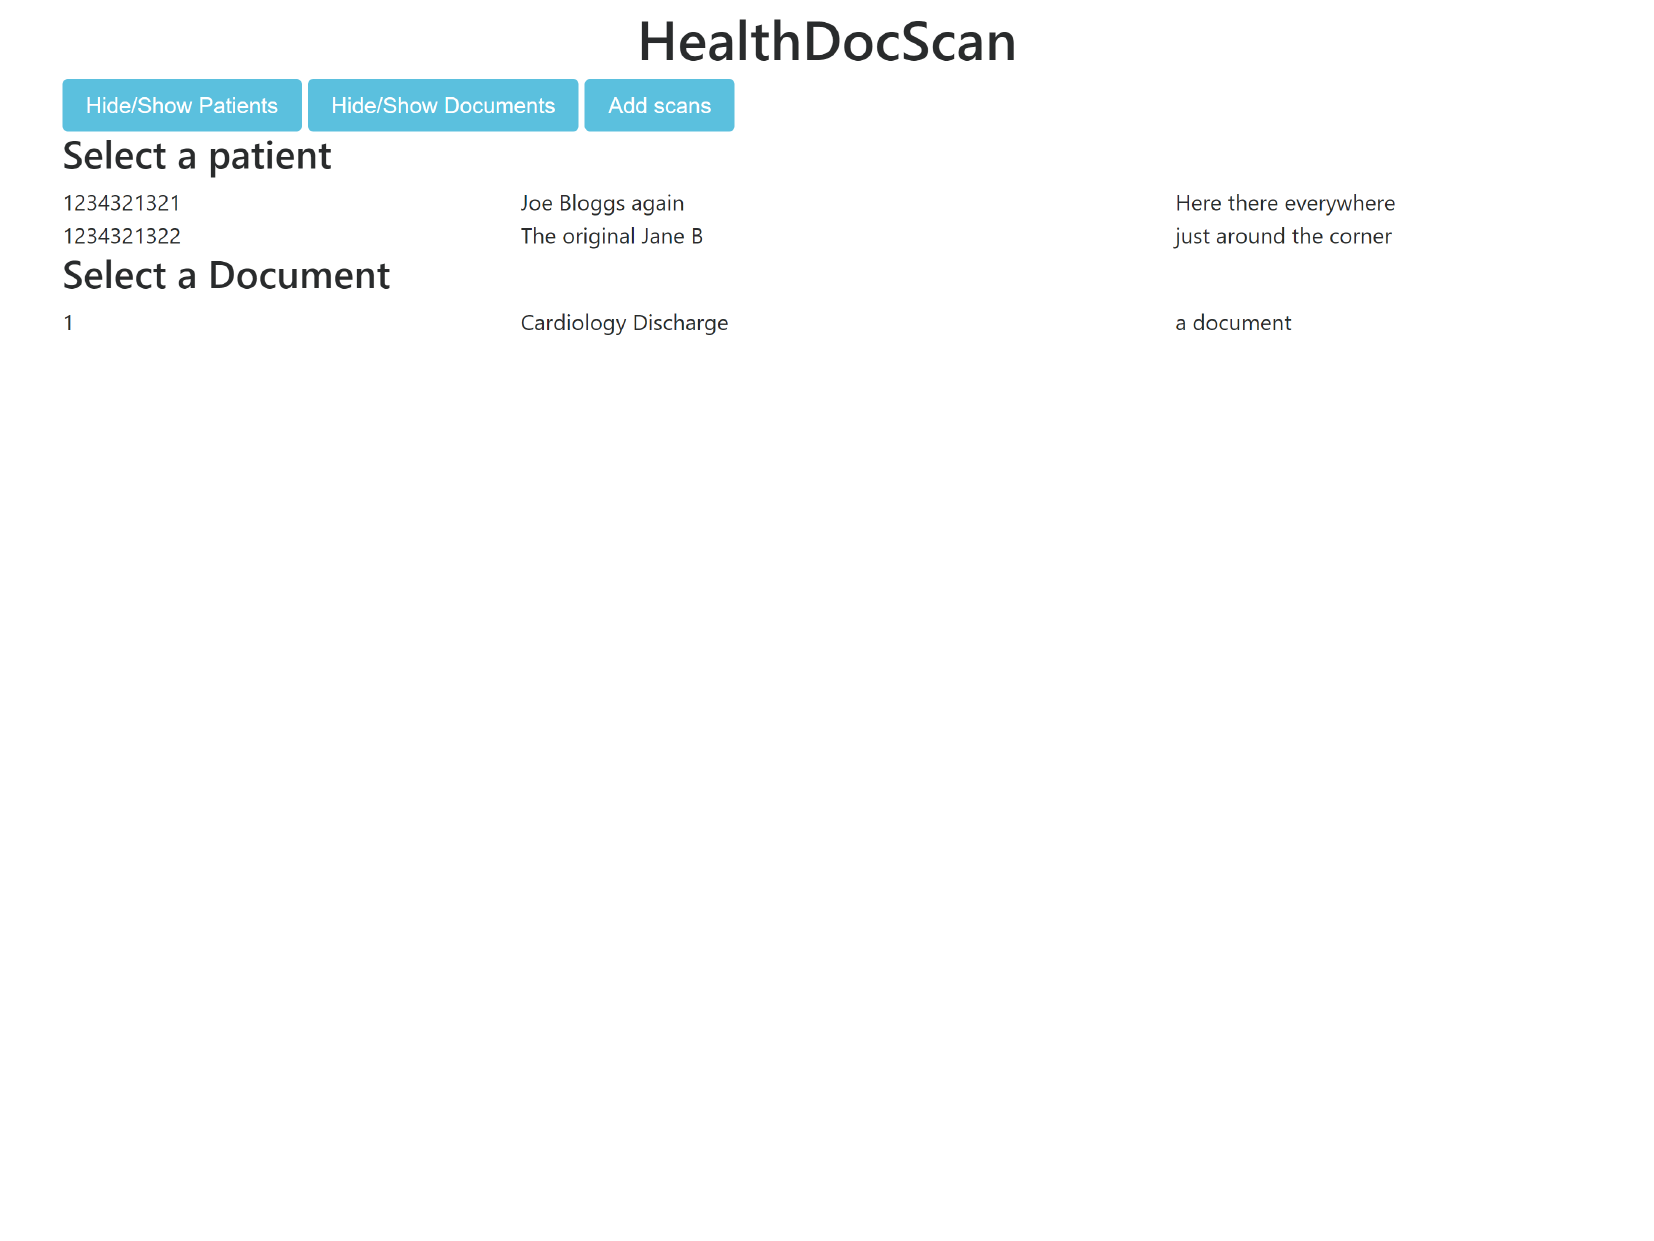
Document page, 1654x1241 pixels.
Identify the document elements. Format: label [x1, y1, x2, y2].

picture [0, 7, 1654, 1111]
